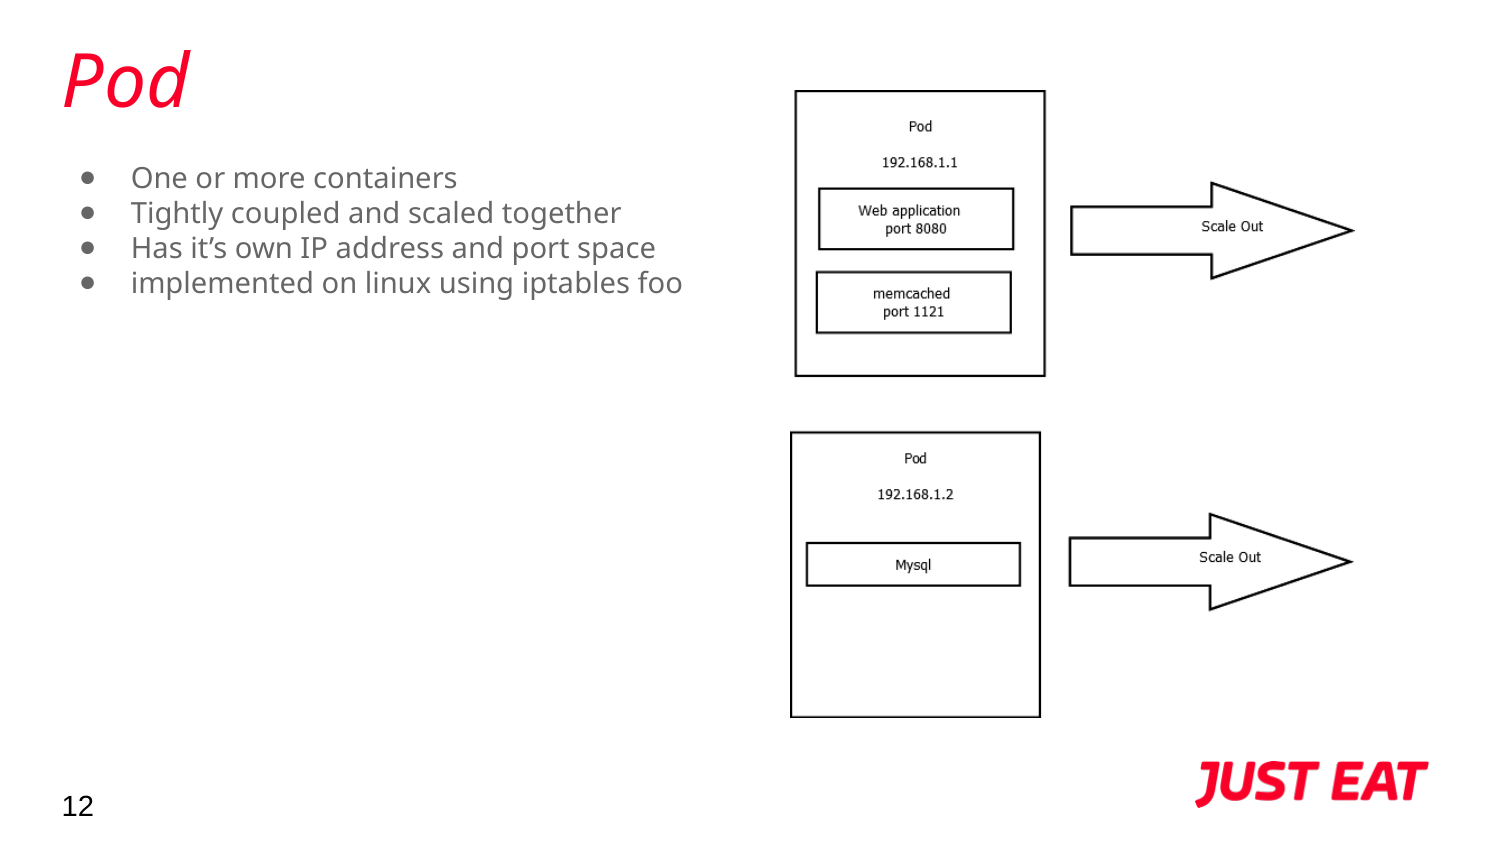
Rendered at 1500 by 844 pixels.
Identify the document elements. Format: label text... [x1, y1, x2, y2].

picture [790, 90, 1355, 718]
list One or more containers Tightly coupled and scaled together Has it’s own IP address and port space implemented on linux using iptables foo [40, 144, 717, 729]
picture [1195, 761, 1429, 808]
slide_number <number> [46, 782, 397, 828]
title Pod [46, 17, 1429, 158]
